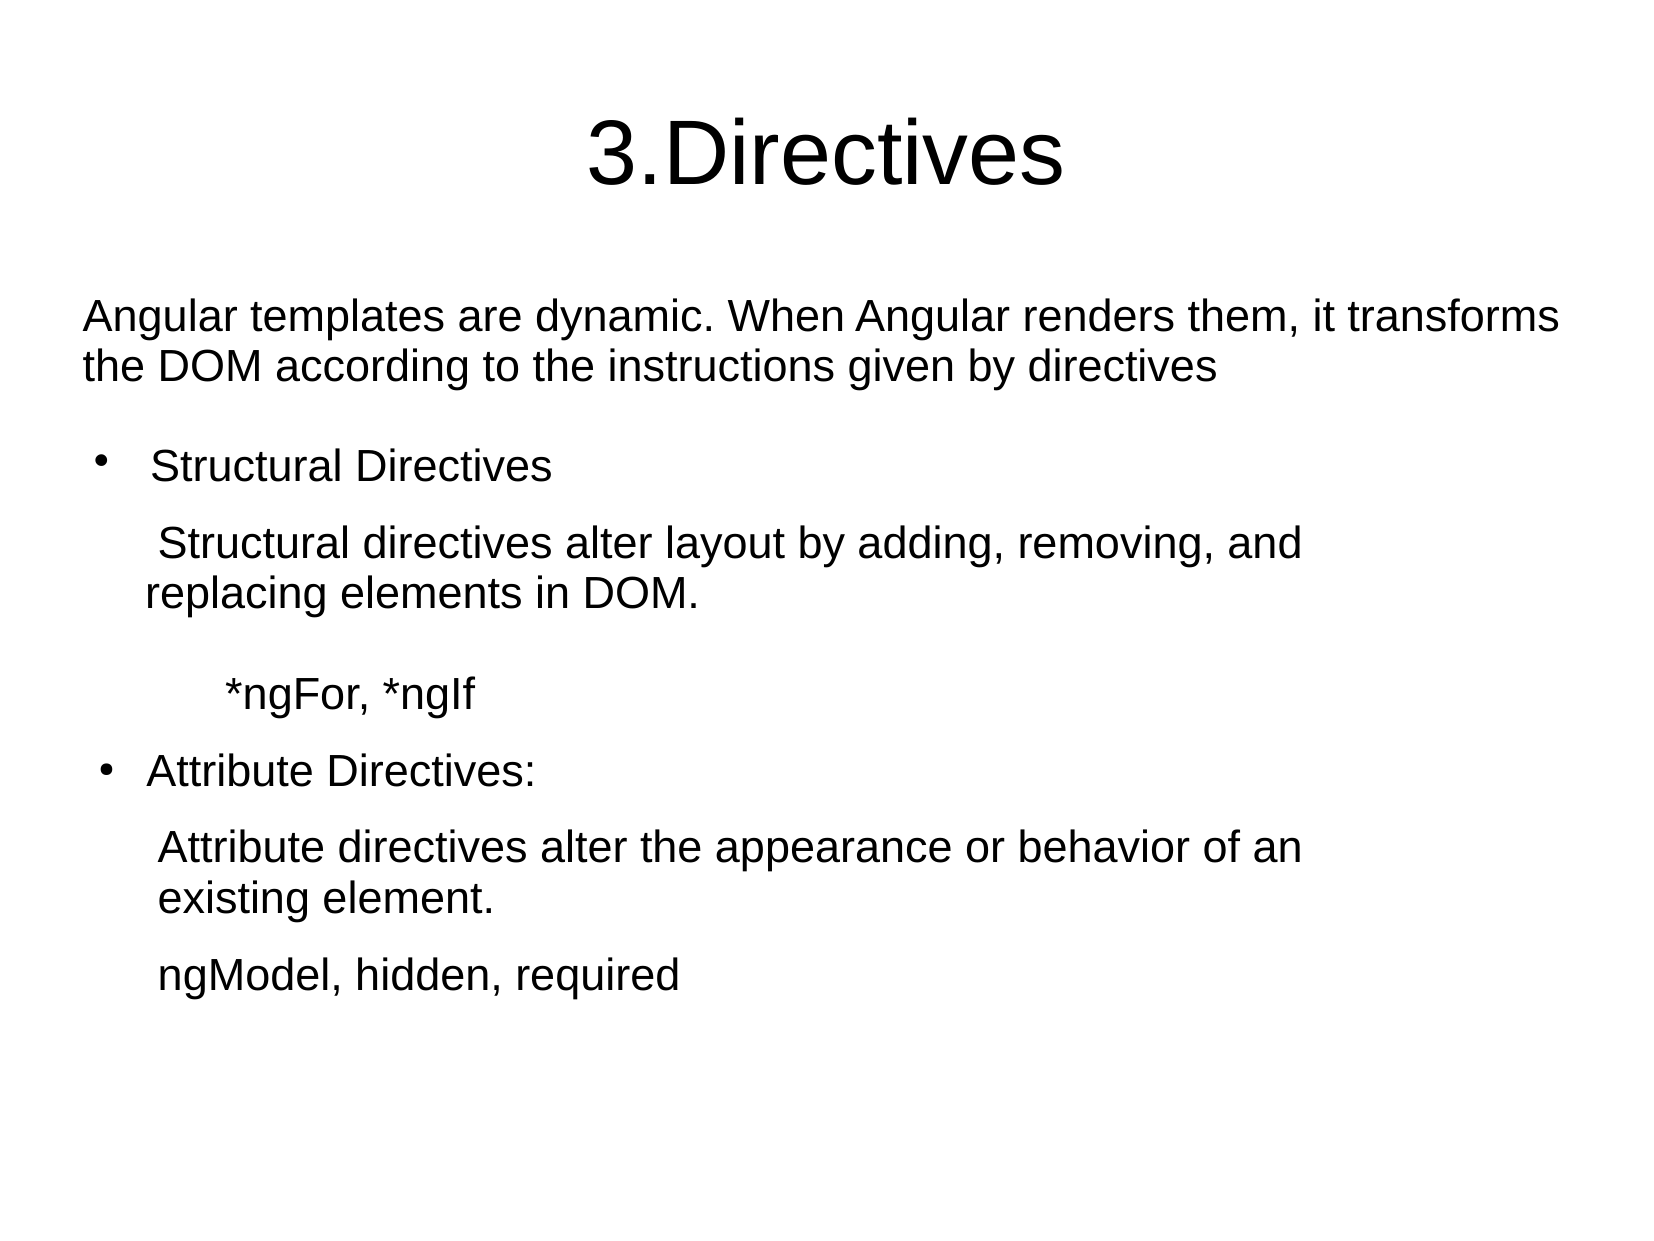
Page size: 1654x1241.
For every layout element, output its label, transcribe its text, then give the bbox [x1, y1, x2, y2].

list Angular templates are dynamic. When Angular renders them, it transforms the DOM according to the instructions given by directives Structural Directives Structural directives alter layout by adding, removing, and replacing elements in DOM. *ngFor, *ngIf Attribute Directives: Attribute directives alter the appearance or behavior of an existing element. ngModel, hidden, required [82, 290, 1571, 1010]
title 3.Directives [82, 49, 1571, 257]
